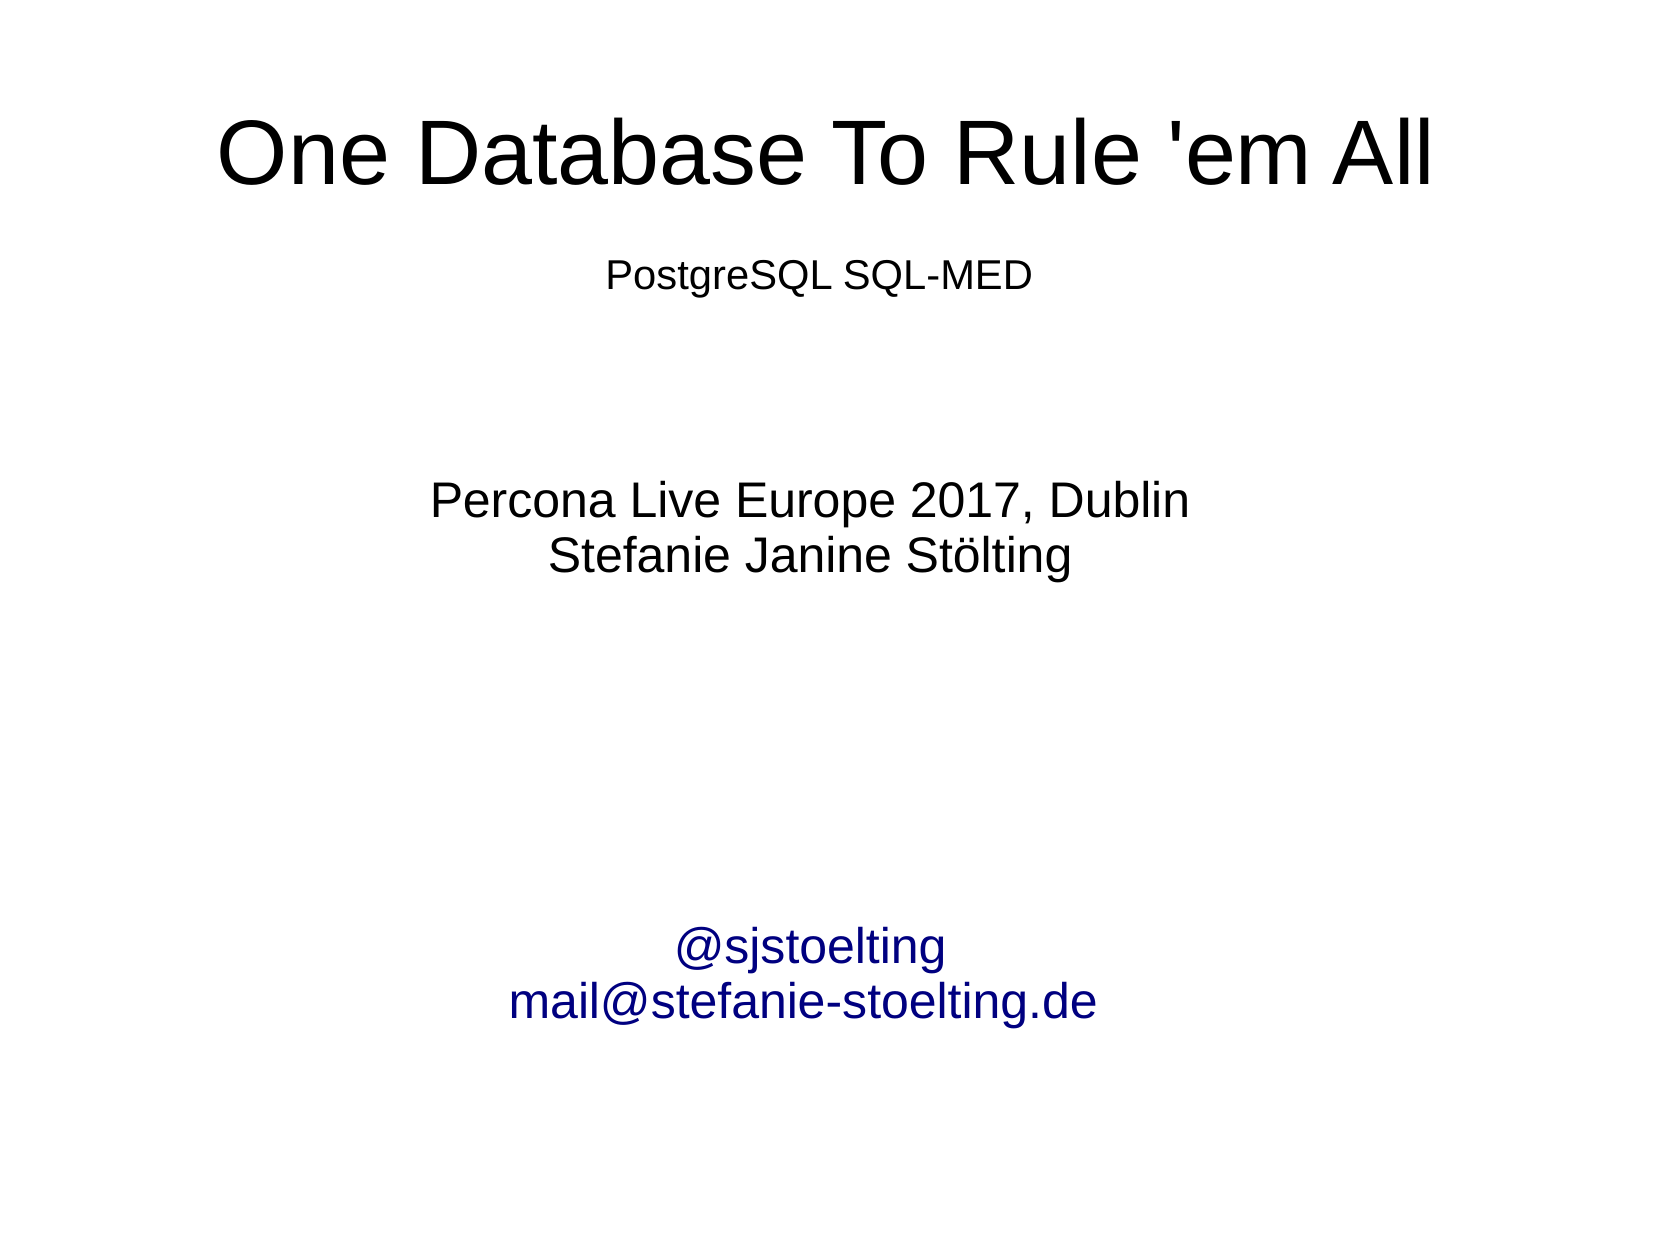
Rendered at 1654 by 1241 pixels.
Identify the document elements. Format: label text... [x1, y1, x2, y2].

title PostgreSQL SQL-MED [75, 241, 1564, 309]
text_box Percona Live Europe 2017, Dublin Stefanie Janine Stölting @sjstoelting mail@stefanie-stoelting.de [82, 309, 1538, 1212]
title One Database To Rule 'em All [82, 49, 1571, 257]
